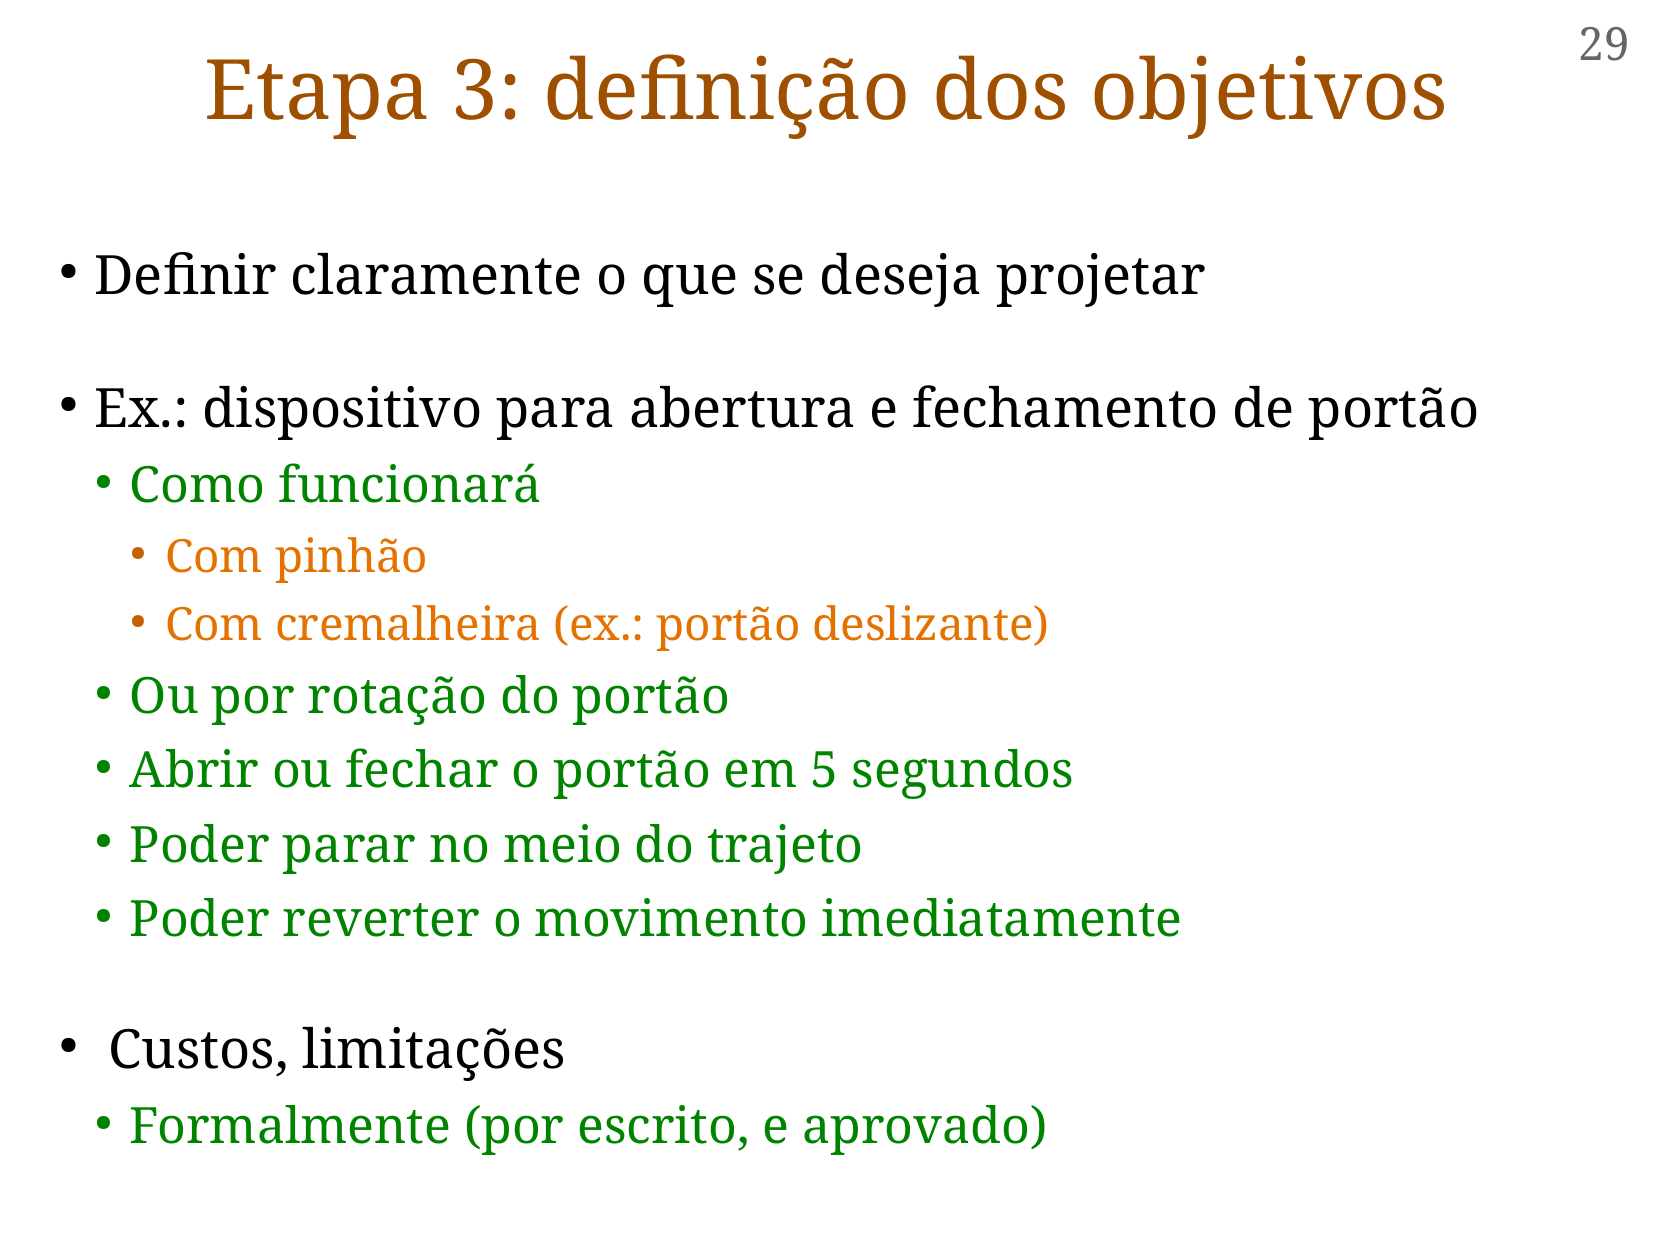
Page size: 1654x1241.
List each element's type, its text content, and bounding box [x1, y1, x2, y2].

title Etapa 3: definição dos objetivos [59, 29, 1595, 148]
list Definir claramente o que se deseja projetar Ex.: dispositivo para abertura e fechamento de portão Como funcionará Com pinhão Com cremalheira (ex.: portão deslizante) Ou por rotação do portão Abrir ou fechar o portão em 5 segundos Poder parar no meio do trajeto Poder reverter o movimento imediatamente Custos, limitações Formalmente (por escrito, e aprovado) [59, 236, 1595, 1211]
